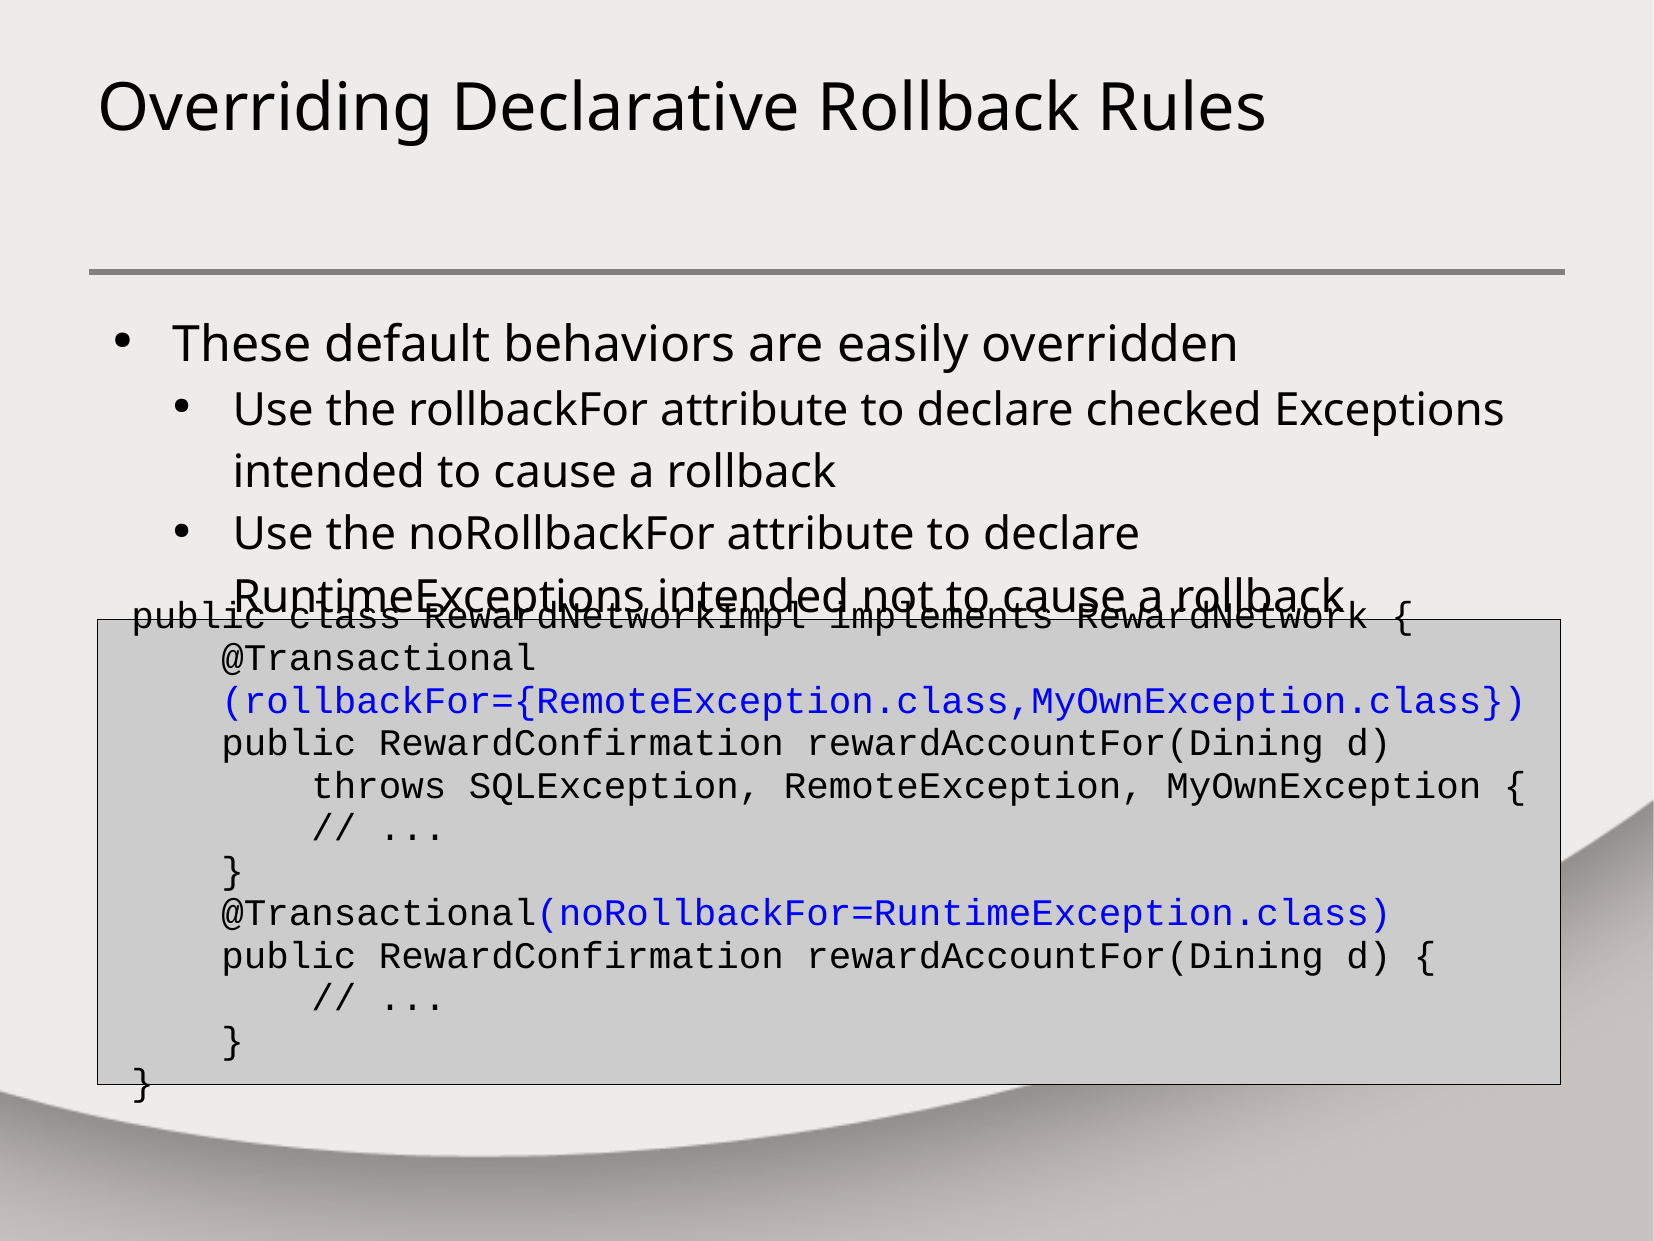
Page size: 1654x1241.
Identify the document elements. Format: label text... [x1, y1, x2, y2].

title Overriding Declarative Rollback Rules [97, 75, 1561, 226]
text_box These default behaviors are easily overridden Use the rollbackFor attribute to declare checked Exceptions intended to cause a rollback Use the noRollbackFor attribute to declare RuntimeExceptions intended not to cause a rollback [97, 1085, 1561, 1163]
picture [0, 0, 1654, 1241]
text_box These default behaviors are easily overridden Use the rollbackFor attribute to declare checked Exceptions intended to cause a rollback Use the noRollbackFor attribute to declare RuntimeExceptions intended not to cause a rollback [97, 300, 1561, 619]
text_box public class RewardNetworkImpl implements RewardNetwork { @Transactional (rollbackFor={RemoteException.class,MyOwnException.class}) public RewardConfirmation rewardAccountFor(Dining d) throws SQLException, RemoteException, MyOwnException { // ... } @Transactional(noRollbackFor=RuntimeException.class) public RewardConfirmation rewardAccountFor(Dining d) { // ... } } [97, 619, 1561, 1085]
